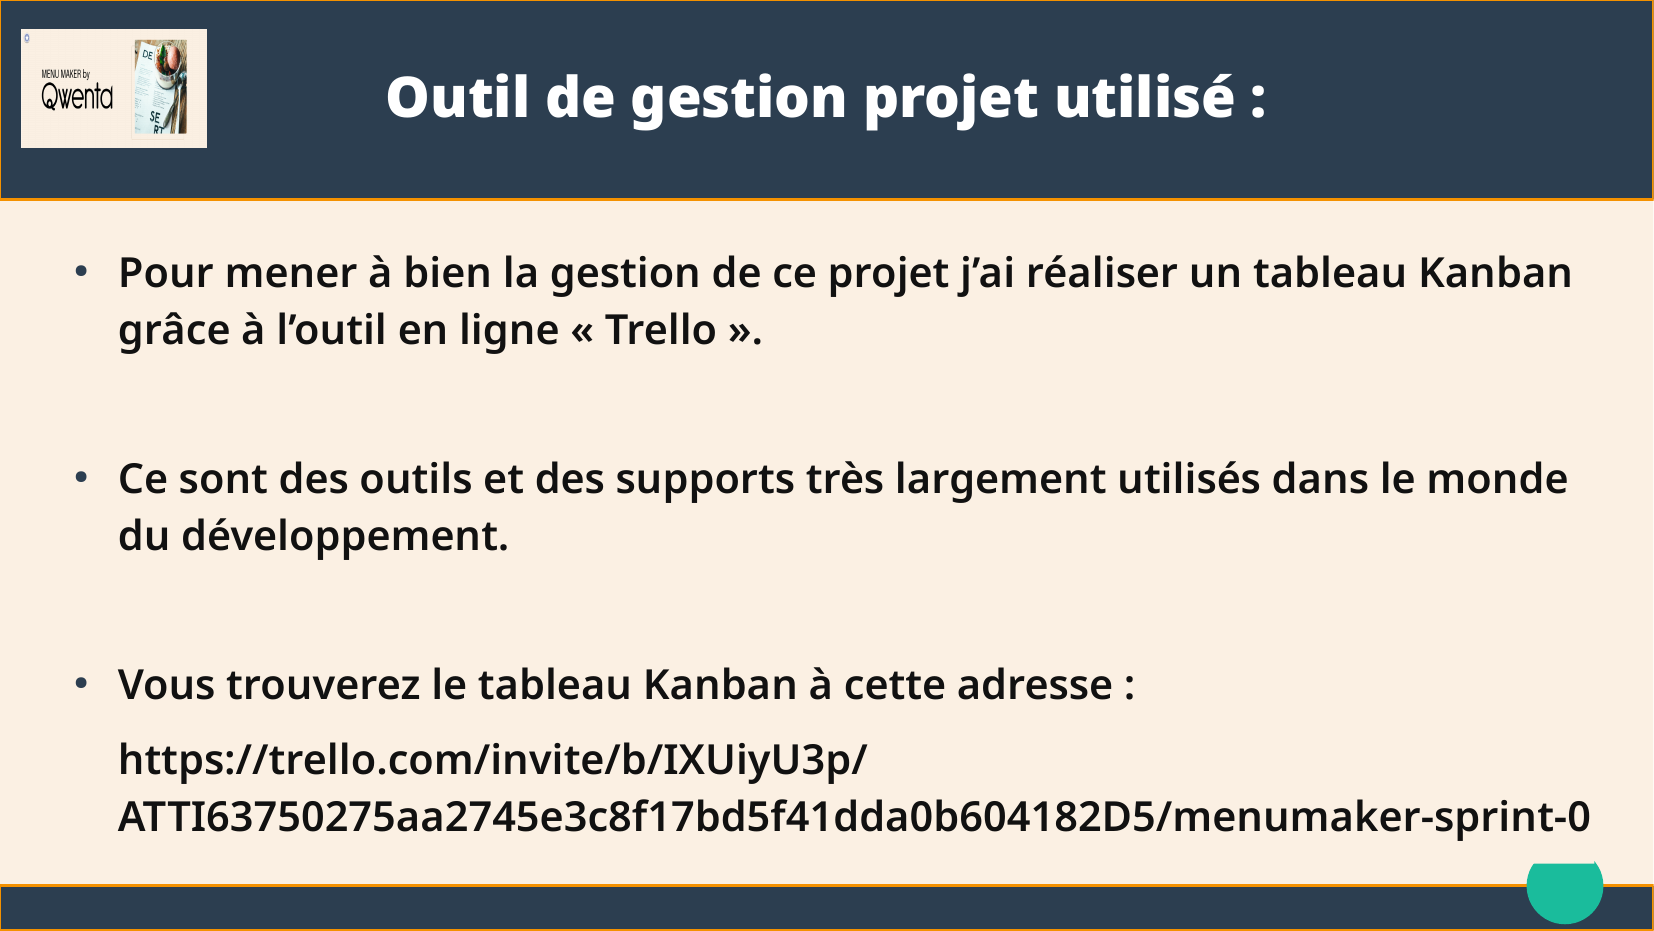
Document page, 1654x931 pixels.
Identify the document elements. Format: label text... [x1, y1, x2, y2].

picture [21, 29, 207, 148]
list Pour mener à bien la gestion de ce projet j’ai réaliser un tableau Kanban grâce à l’outil en ligne « Trello ». Ce sont des outils et des supports très largement utilisés dans le monde du développement. Vous trouverez le tableau Kanban à cette adresse : https://trello.com/invite/b/IXUiyU3p/ATTI63750275aa2745e3c8f17bd5f41dda0b604182D5/menumaker-sprint-0 [59, 243, 1595, 864]
title Outil de gestion projet utilisé : [59, 37, 1595, 155]
